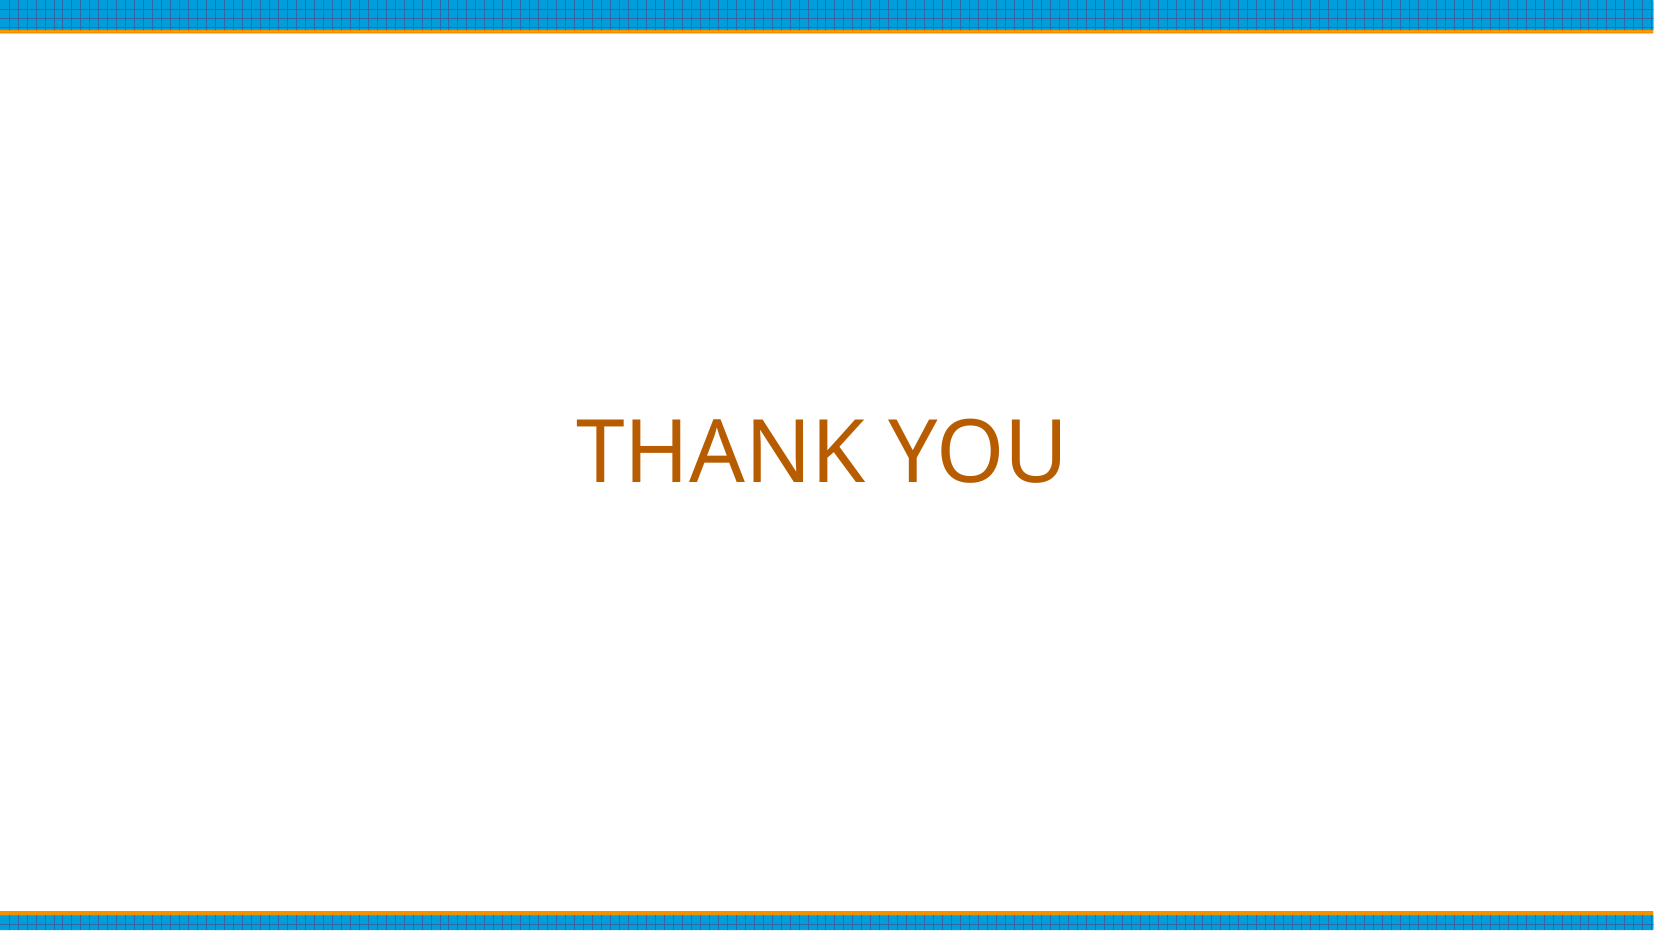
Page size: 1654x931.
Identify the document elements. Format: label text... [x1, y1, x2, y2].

text_box THANK YOU [29, 408, 1616, 489]
